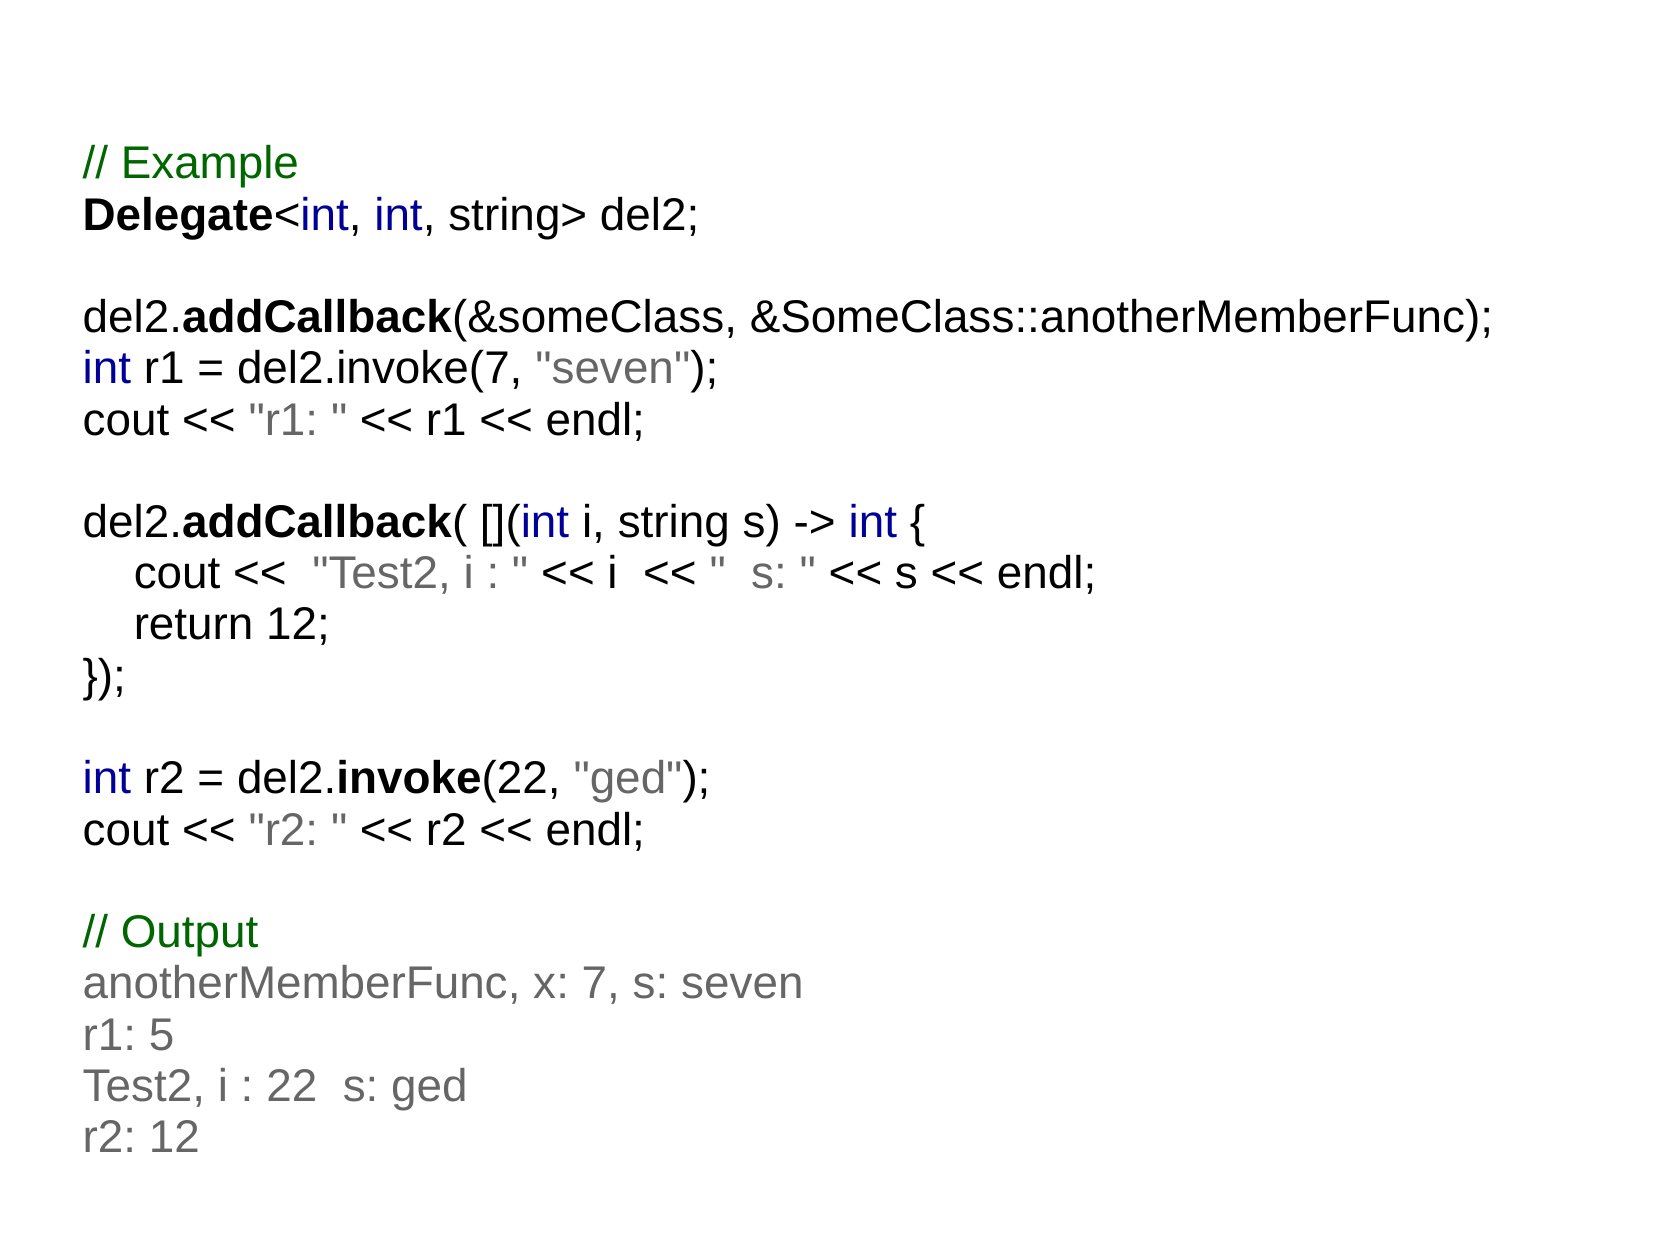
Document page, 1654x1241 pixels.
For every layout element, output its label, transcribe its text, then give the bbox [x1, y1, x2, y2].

subtitle // Example Delegate<int, int, string> del2; del2.addCallback(&someClass, &SomeClass::anotherMemberFunc); int r1 = del2.invoke(7, "seven"); cout << "r1: " << r1 << endl; del2.addCallback( [](int i, string s) -> int { cout << "Test2, i : " << i << " s: " << s << endl; return 12; }); int r2 = del2.invoke(22, "ged"); cout << "r2: " << r2 << endl; // Output anotherMemberFunc, x: 7, s: seven r1: 5 Test2, i : 22 s: ged r2: 12 [82, 137, 1571, 1163]
